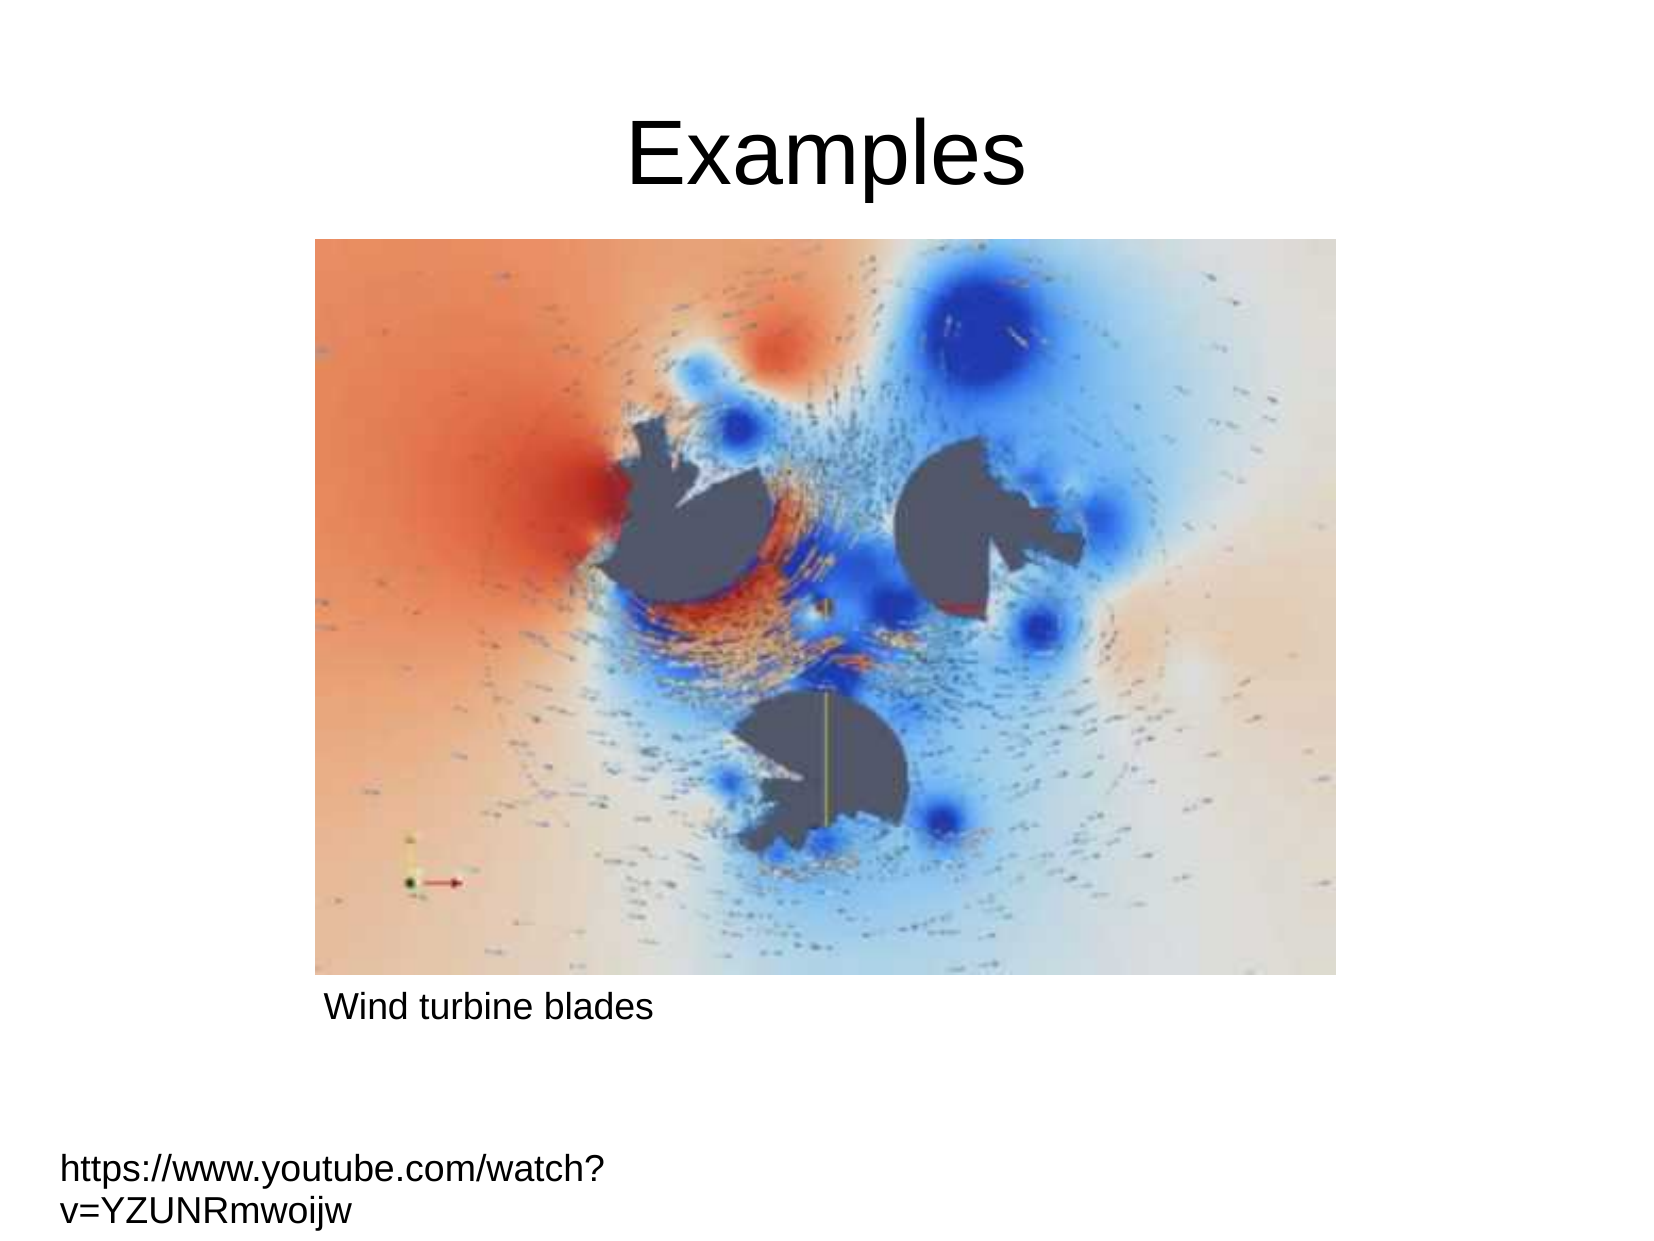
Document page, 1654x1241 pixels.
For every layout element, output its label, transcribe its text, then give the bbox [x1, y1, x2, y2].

text_box https://www.youtube.com/watch?v=YZUNRmwoijw [45, 1140, 913, 1197]
picture [315, 239, 1336, 976]
text_box Wind turbine blades [308, 978, 1176, 1036]
title Examples [82, 49, 1571, 257]
